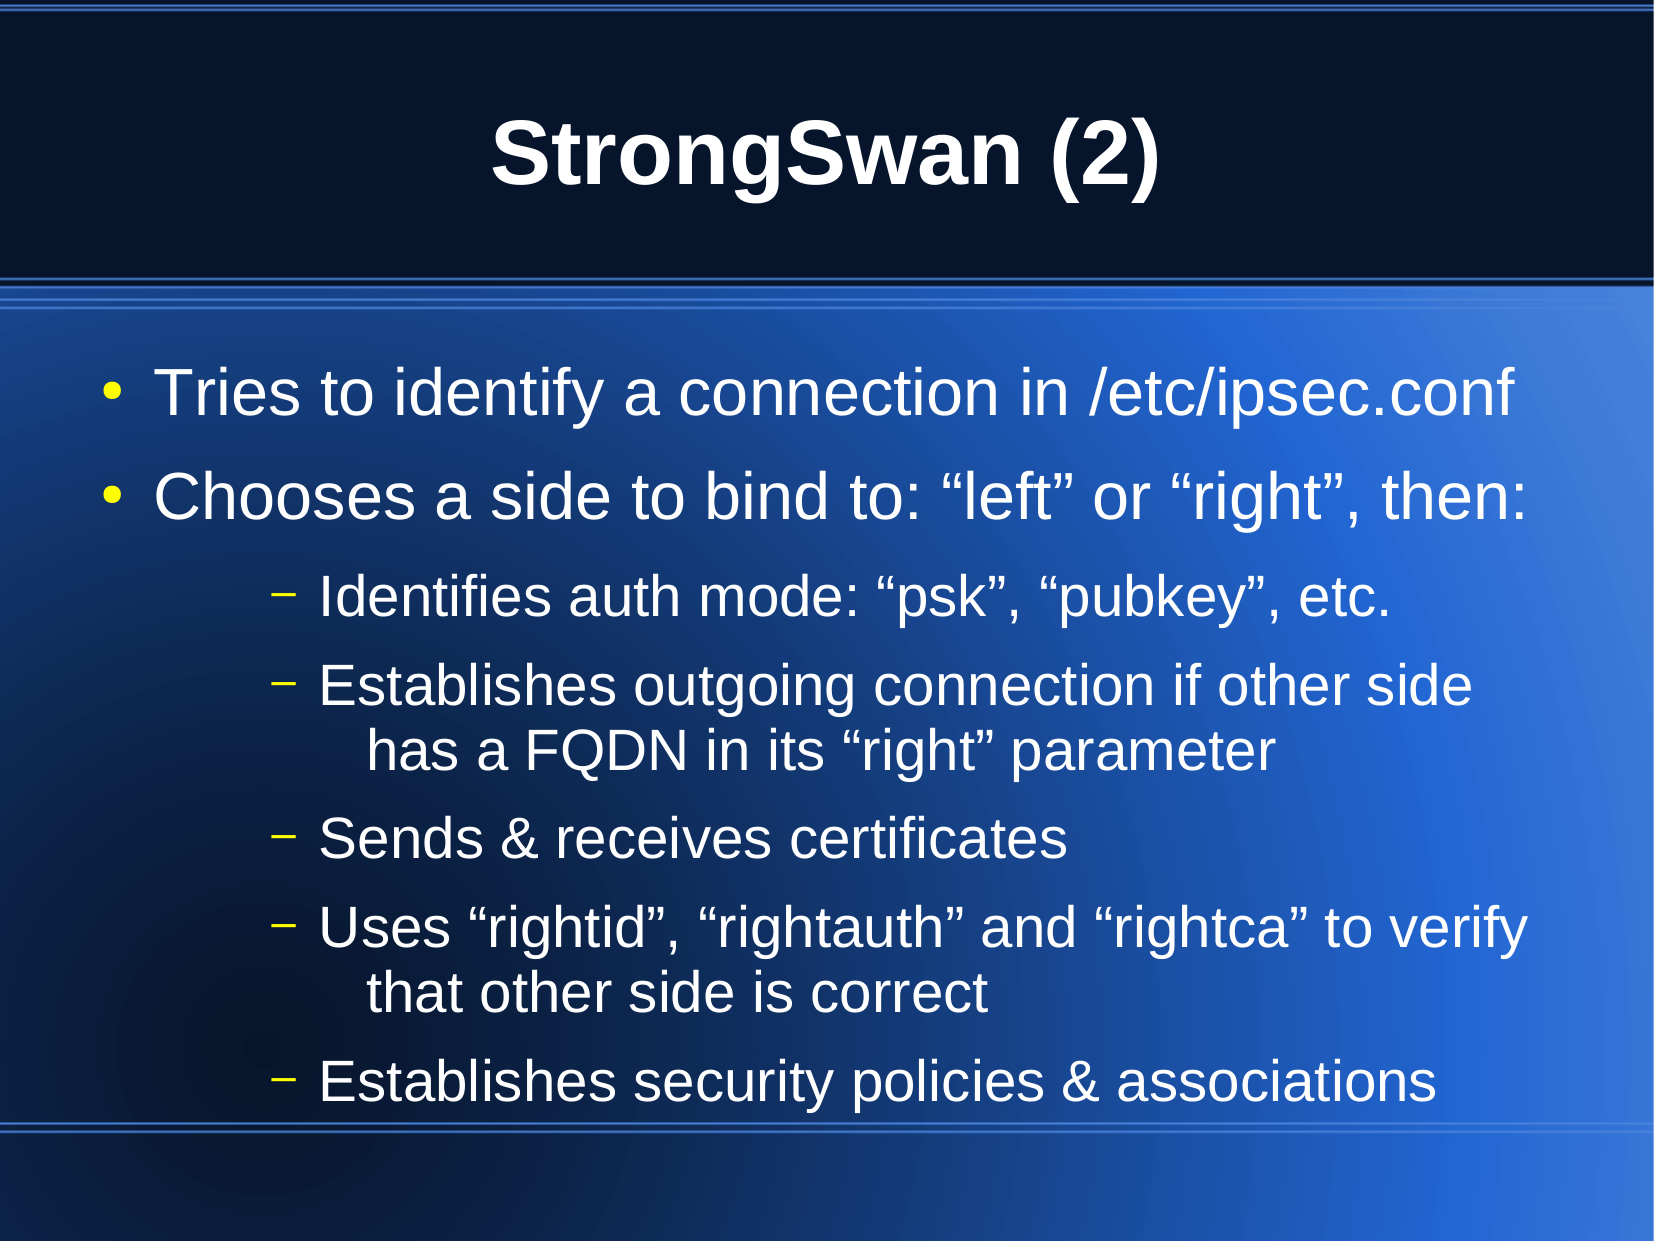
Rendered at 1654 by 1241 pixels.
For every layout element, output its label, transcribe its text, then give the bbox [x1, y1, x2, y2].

picture [0, 0, 1654, 1241]
title StrongSwan (2) [82, 49, 1571, 257]
list Tries to identify a connection in /etc/ipsec.conf Chooses a side to bind to: “left” or “right”, then: Identifies auth mode: “psk”, “pubkey”, etc. Establishes outgoing connection if other side has a FQDN in its “right” parameter Sends & receives certificates Uses “rightid”, “rightauth” and “rightca” to verify that other side is correct Establishes security policies & associations [82, 355, 1571, 1114]
